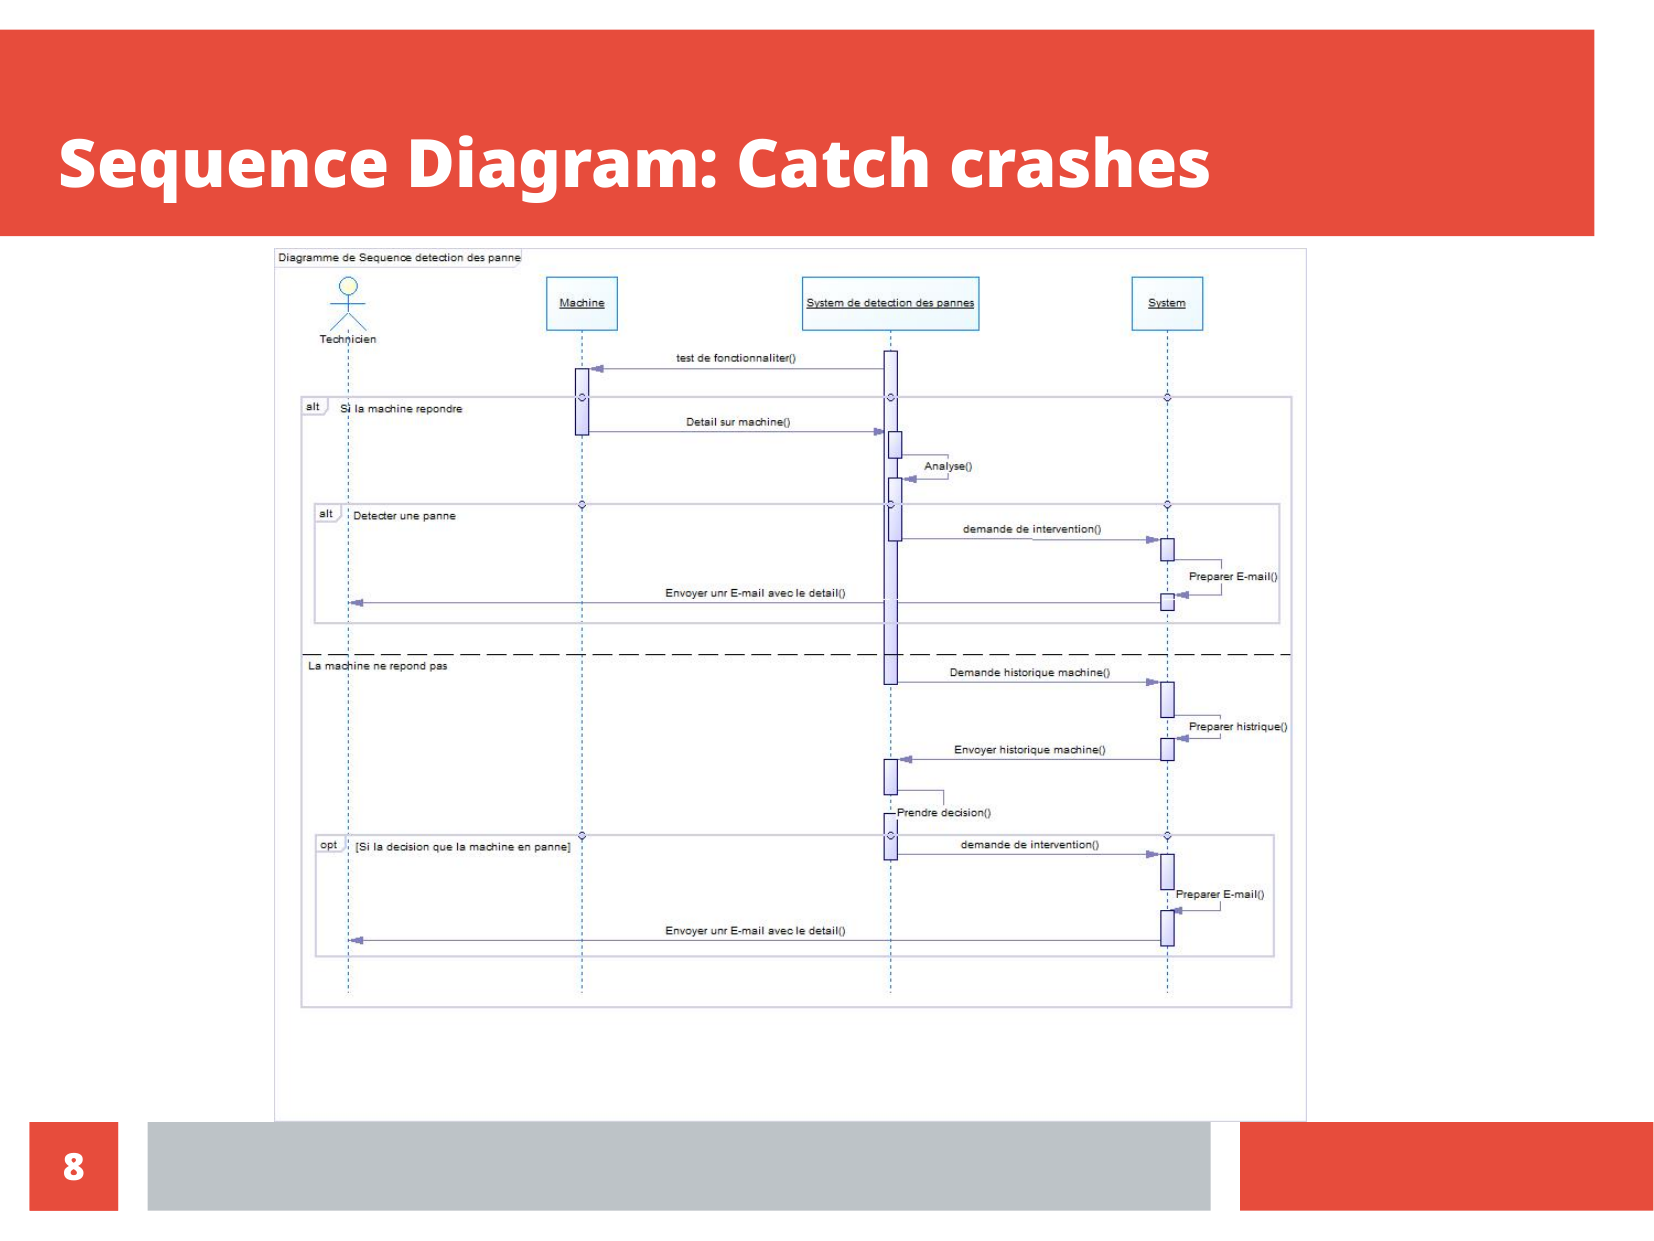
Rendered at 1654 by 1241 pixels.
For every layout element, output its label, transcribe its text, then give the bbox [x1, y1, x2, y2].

title Sequence Diagram: Catch crashes [59, 59, 1595, 207]
picture [274, 248, 1307, 1122]
